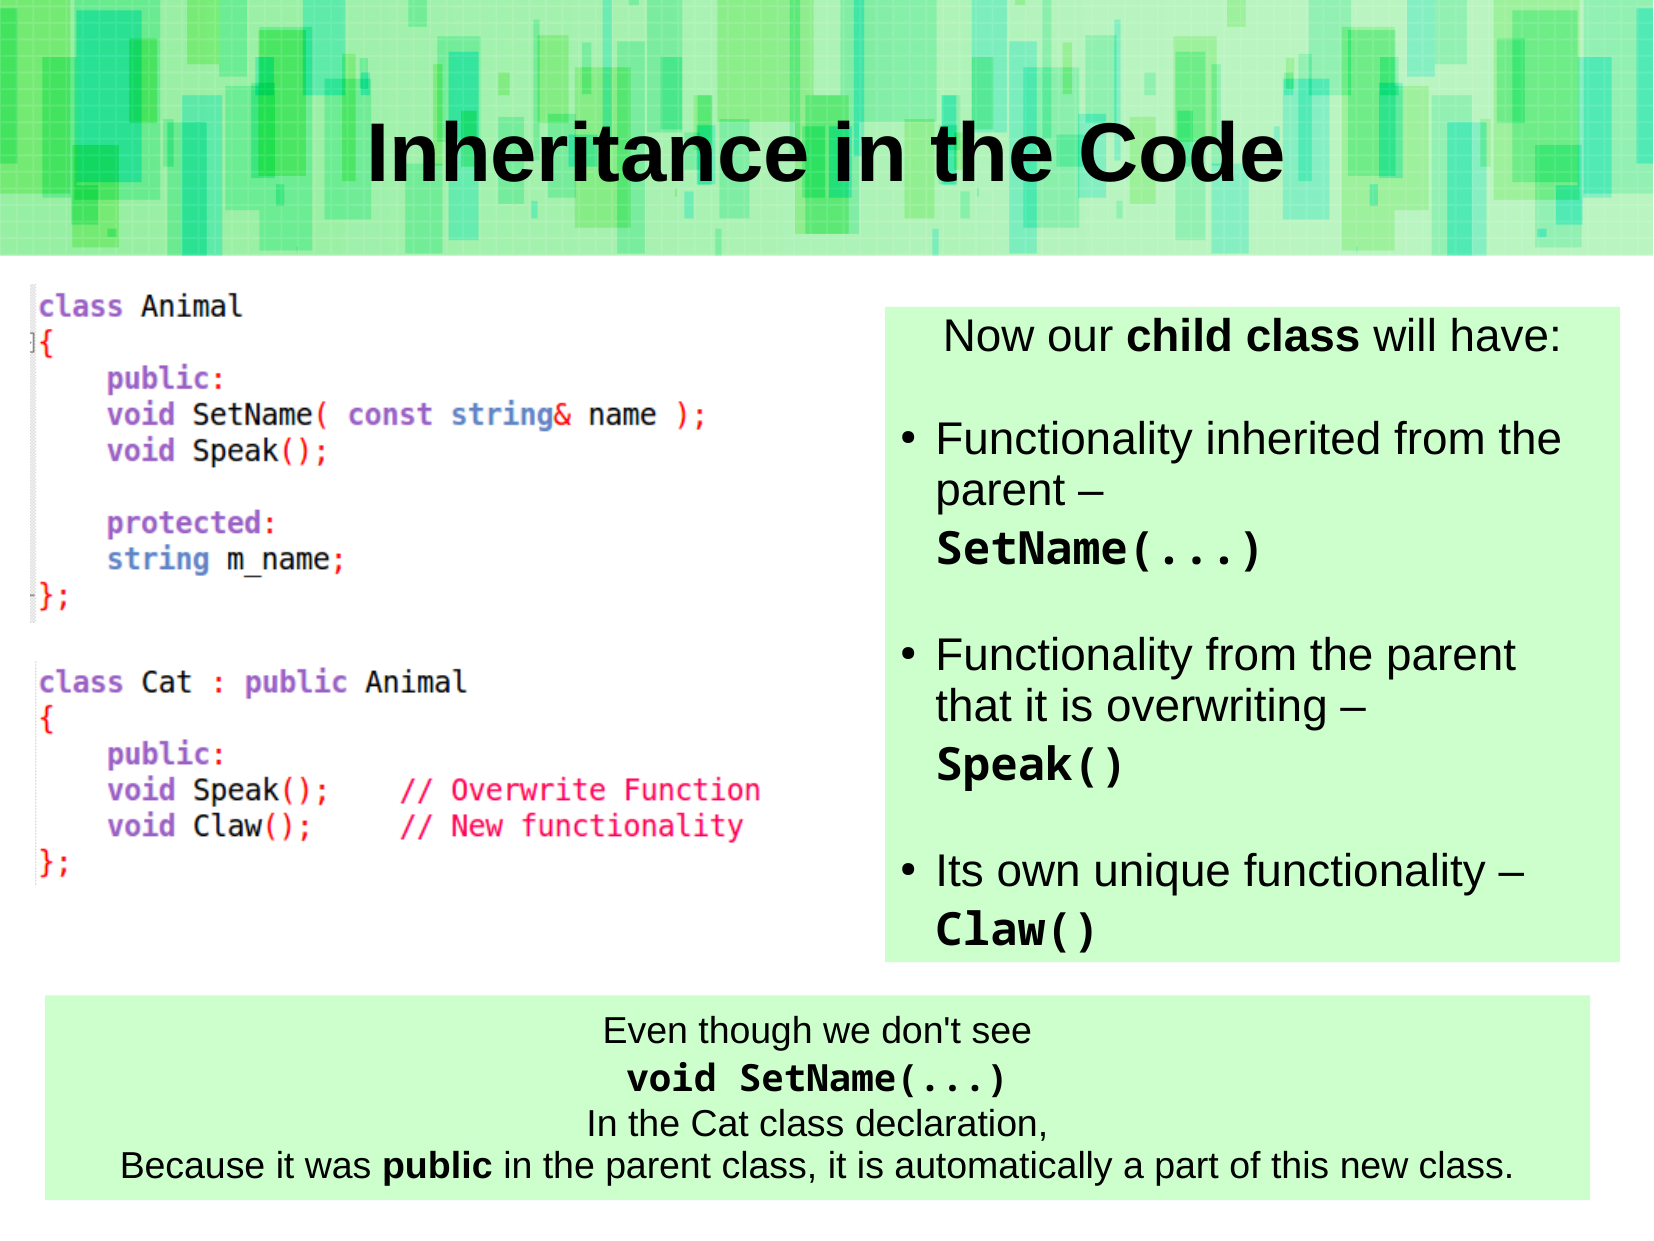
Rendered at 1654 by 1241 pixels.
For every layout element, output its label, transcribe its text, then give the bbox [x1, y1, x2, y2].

text_box Even though we don't see void SetName(...) In the Cat class declaration, Because it was public in the parent class, it is automatically a part of this new class. [45, 995, 1591, 1201]
picture [0, 0, 1654, 1241]
title Inheritance in the Code [82, 49, 1571, 257]
text_box Now our child class will have: Functionality inherited from the parent – SetName(...) Functionality from the parent that it is overwriting – Speak() Its own unique functionality – Claw() [885, 319, 1621, 950]
